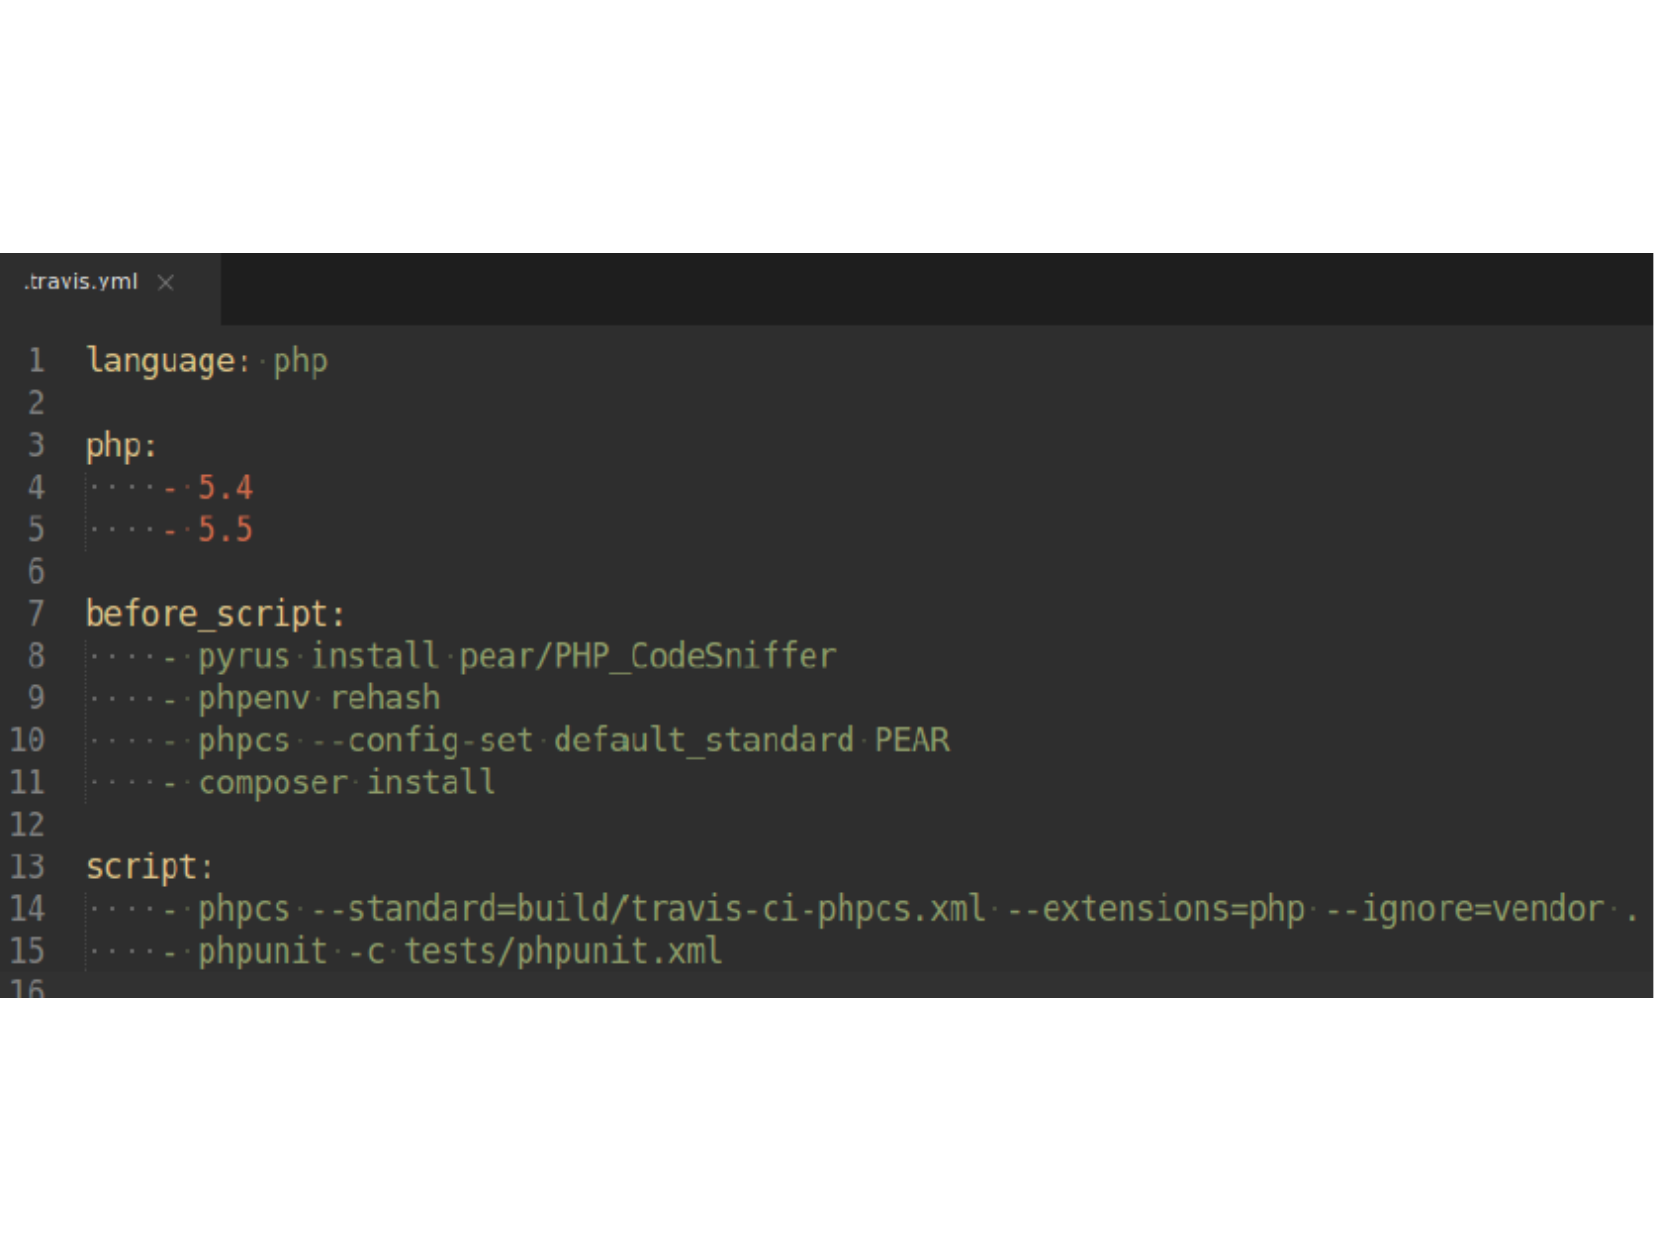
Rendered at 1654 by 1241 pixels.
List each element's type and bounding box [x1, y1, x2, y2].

picture [0, 253, 1654, 999]
